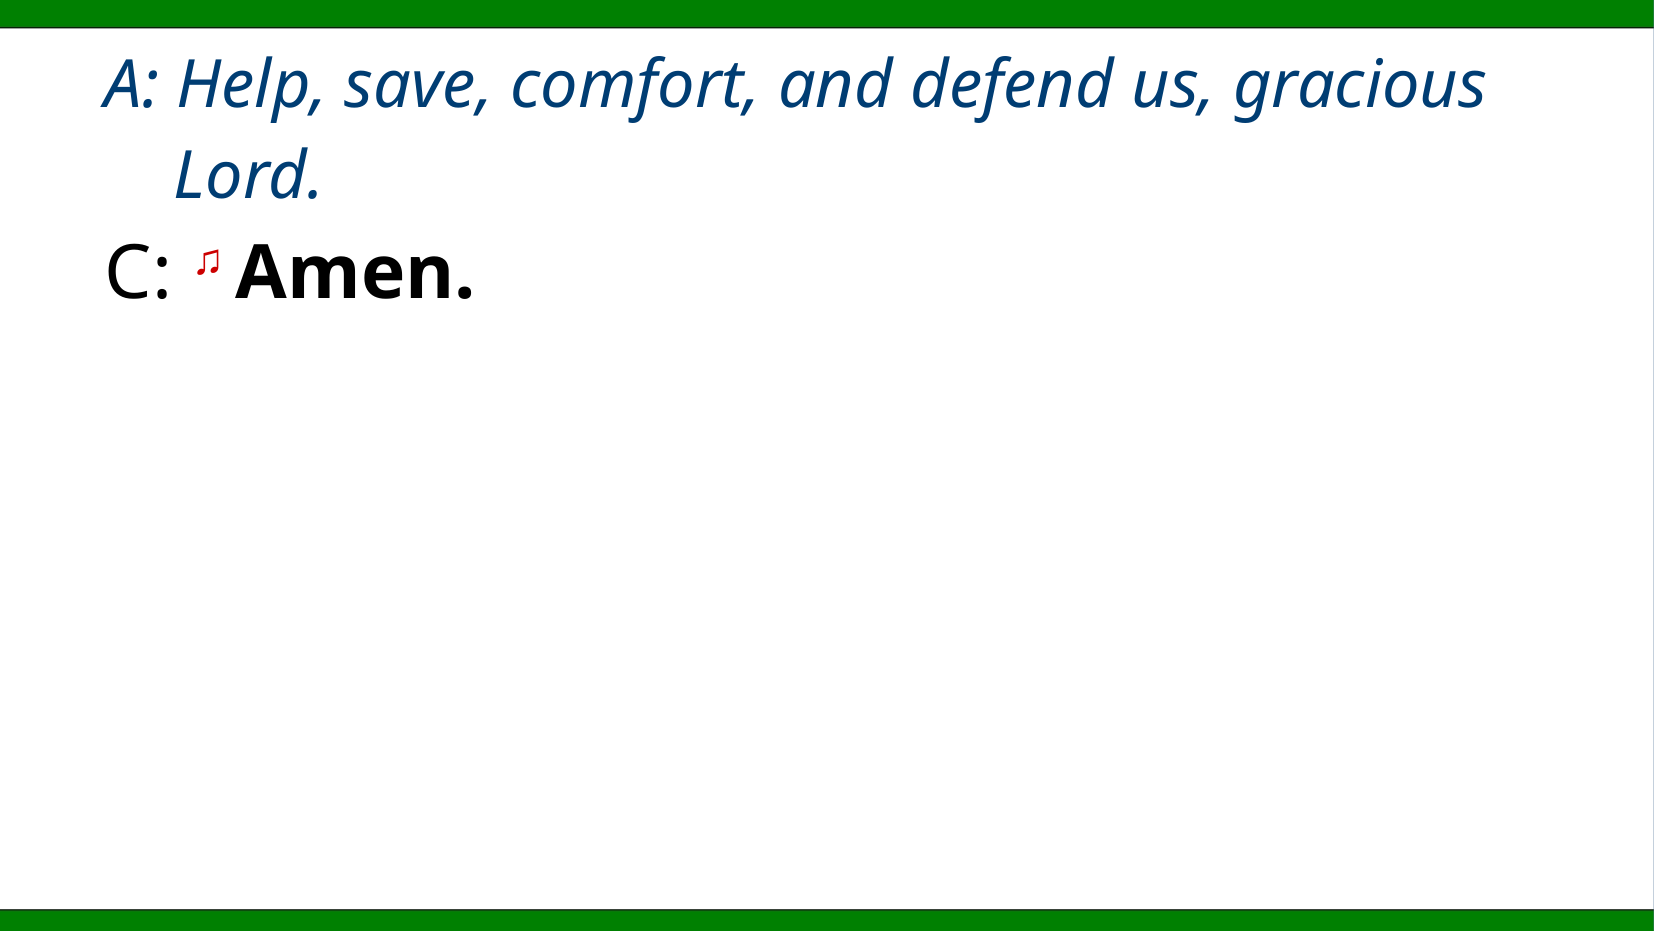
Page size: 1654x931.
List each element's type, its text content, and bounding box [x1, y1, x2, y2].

text_box A: Help, save, comfort, and defend us, gracious Lord. C: ♫ Amen. [90, 28, 1546, 367]
picture [0, 0, 1654, 931]
